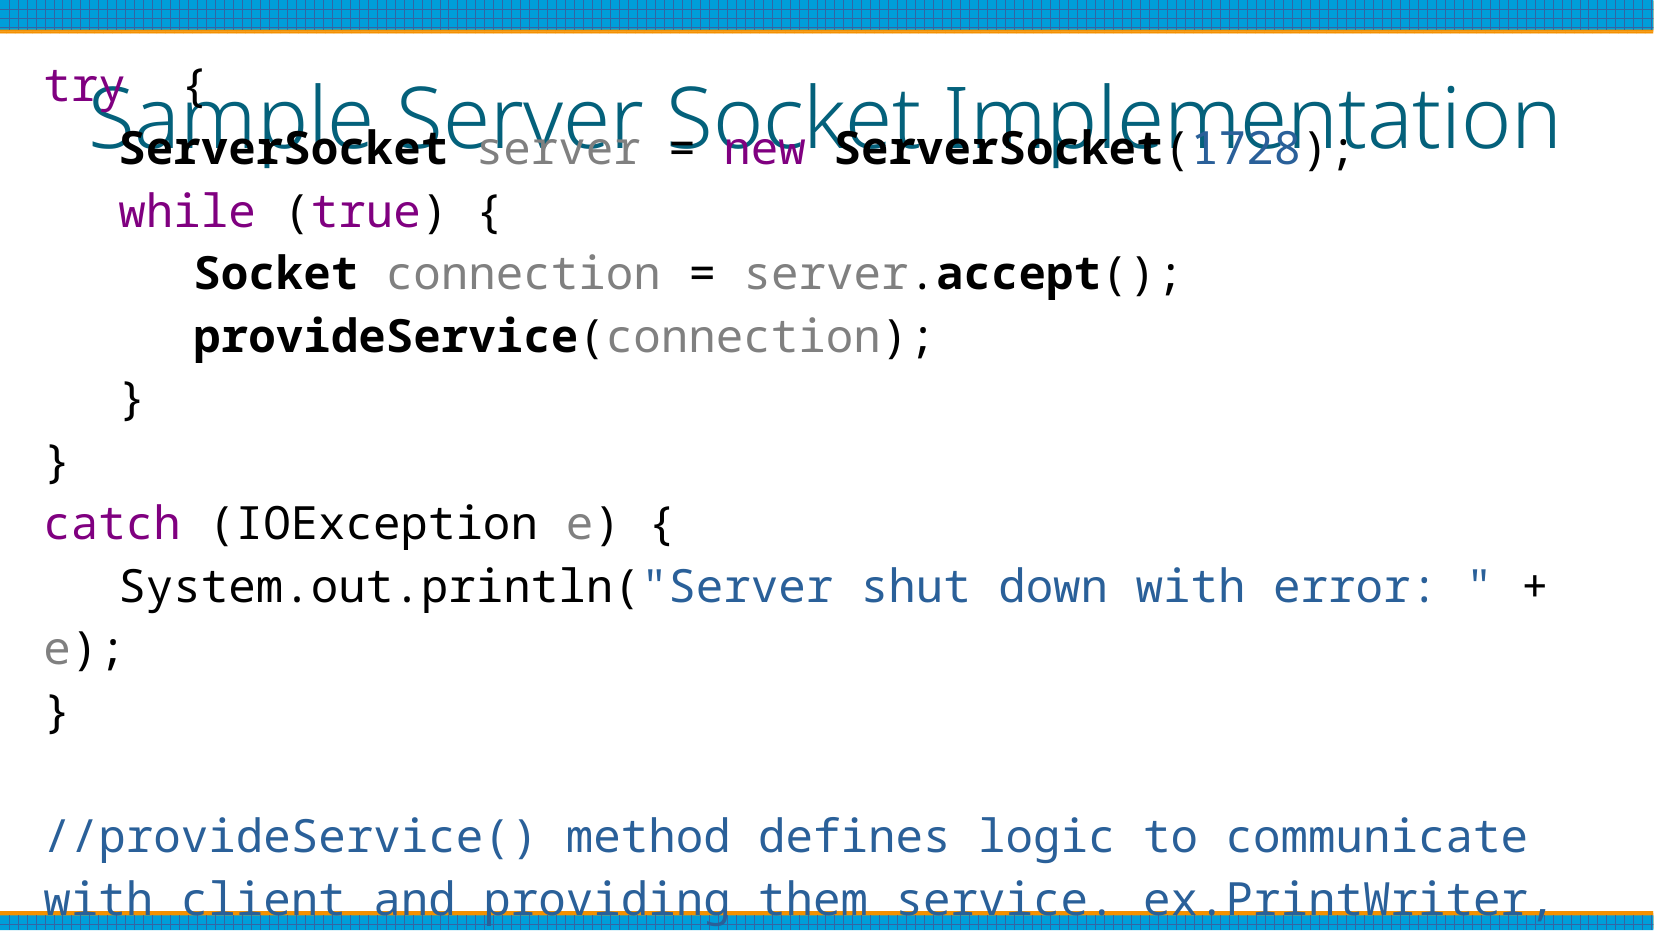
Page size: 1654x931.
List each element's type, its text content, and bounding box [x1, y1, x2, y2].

text_box try { ServerSocket server = new ServerSocket(1728); while (true) { Socket connection = server.accept(); provideService(connection); } } catch (IOException e) { System.out.println("Server shut down with error: " + e); } //provideService() method defines logic to communicate with client and providing them service. ex.PrintWriter, BufferReader, etc. [37, 204, 1613, 903]
title Sample Server Socket Implementation [88, 44, 1565, 188]
